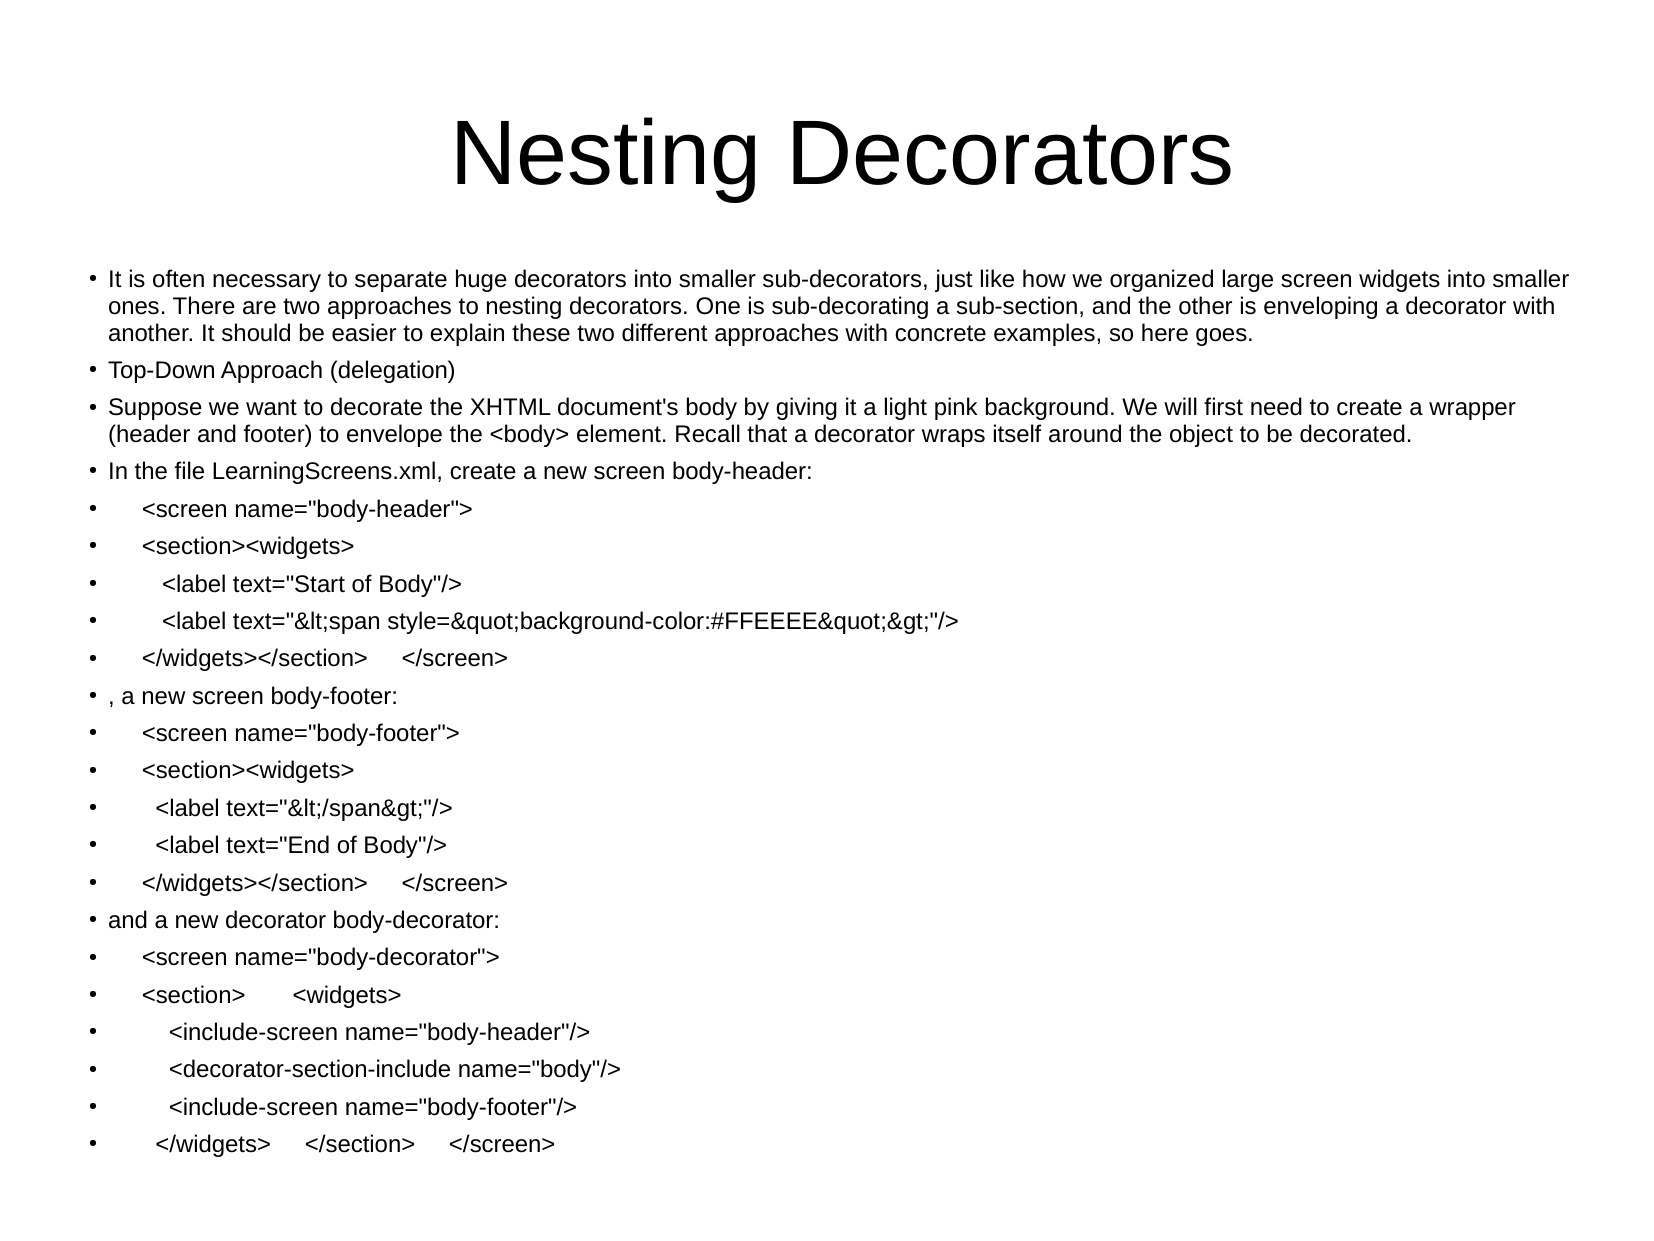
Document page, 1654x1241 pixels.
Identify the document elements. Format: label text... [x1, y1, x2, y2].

list It is often necessary to separate huge decorators into smaller sub-decorators, just like how we organized large screen widgets into smaller ones. There are two approaches to nesting decorators. One is sub-decorating a sub-section, and the other is enveloping a decorator with another. It should be easier to explain these two different approaches with concrete examples, so here goes. Top-Down Approach (delegation) Suppose we want to decorate the XHTML document's body by giving it a light pink background. We will first need to create a wrapper (header and footer) to envelope the <body> element. Recall that a decorator wraps itself around the object to be decorated. In the file LearningScreens.xml, create a new screen body-header: <screen name="body-header"> <section><widgets> <label text="Start of Body"/> <label text="&lt;span style=&quot;background-color:#FFEEEE&quot;&gt;"/> </widgets></section> </screen> , a new screen body-footer: <screen name="body-footer"> <section><widgets> <label text="&lt;/span&gt;"/> <label text="End of Body"/> </widgets></section> </screen> and a new decorator body-decorator: <screen name="body-decorator"> <section> <widgets> <include-screen name="body-header"/> <decorator-section-include name="body"/> <include-screen name="body-footer"/> </widgets> </section> </screen> [82, 265, 1571, 1182]
title Nesting Decorators [82, 56, 1571, 250]
